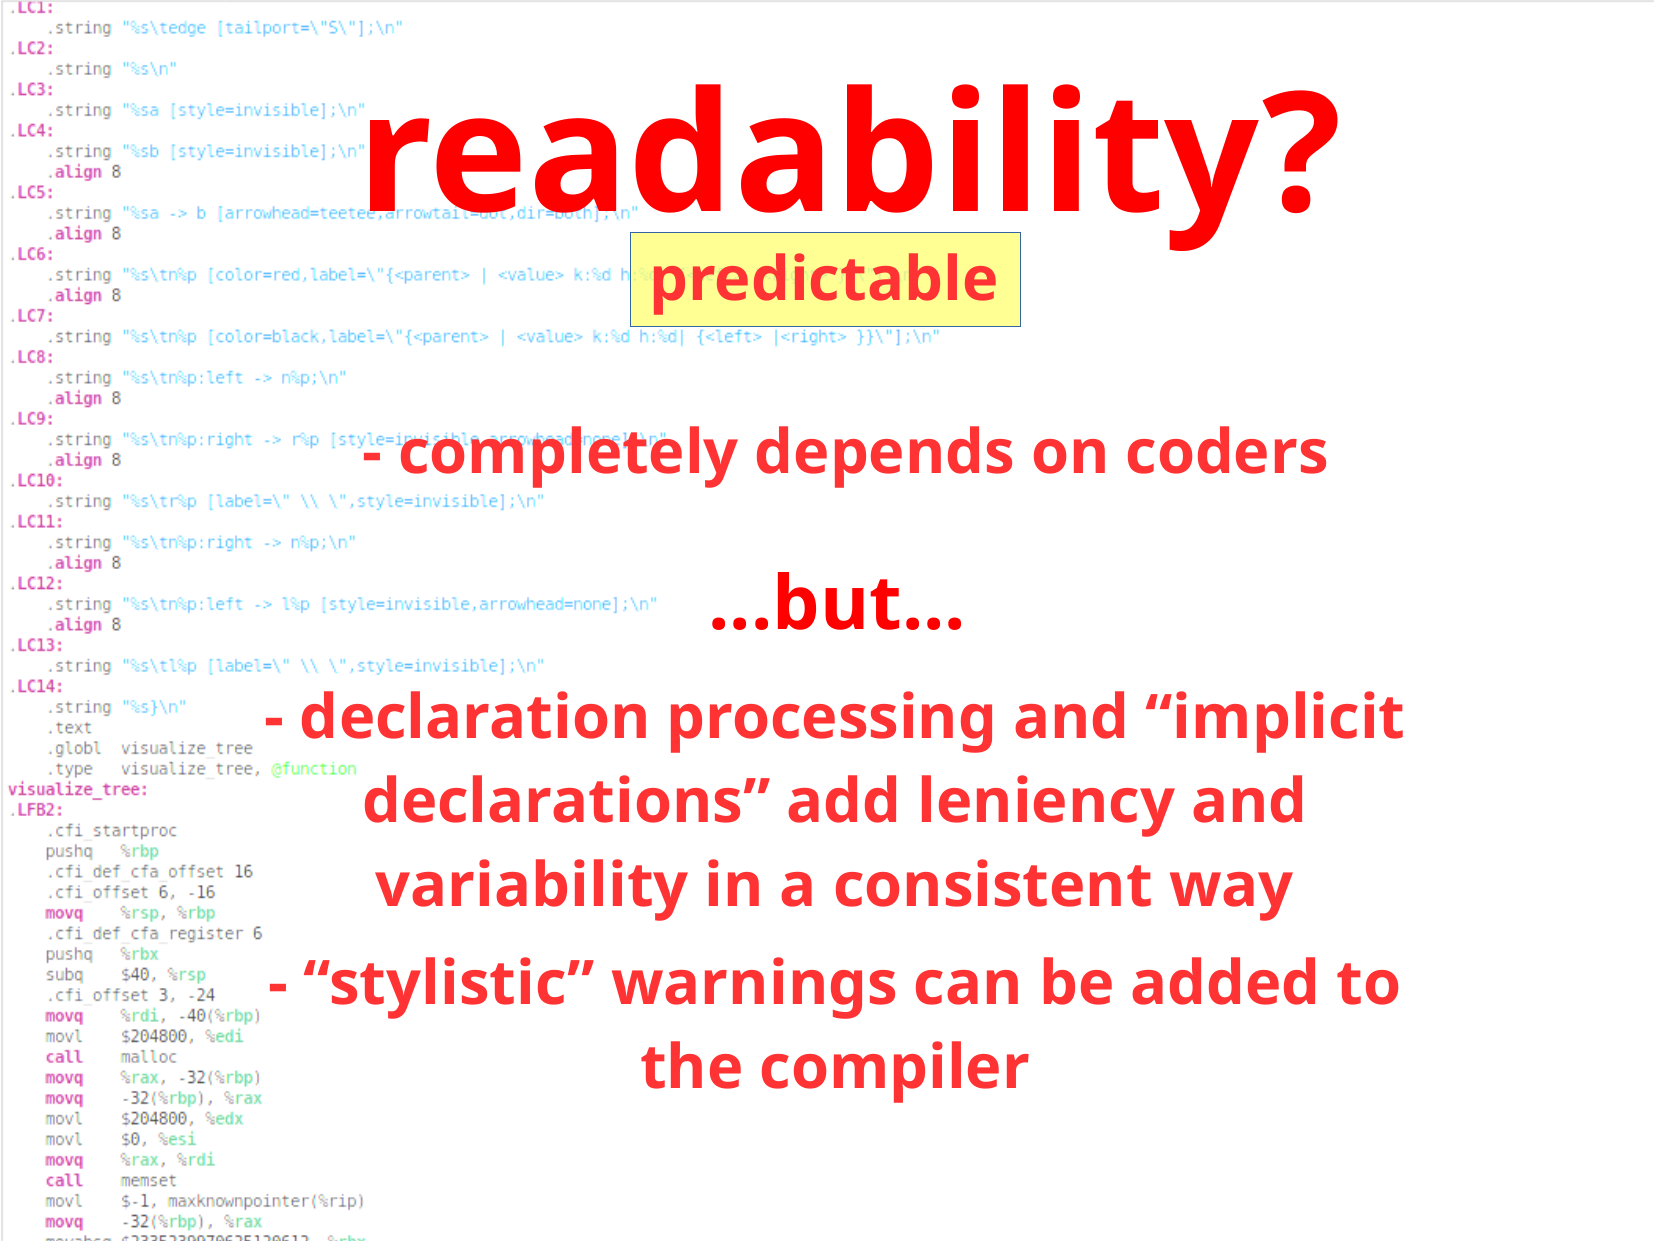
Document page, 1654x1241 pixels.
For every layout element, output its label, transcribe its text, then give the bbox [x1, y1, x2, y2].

text_box predictable [615, 227, 1033, 327]
text_box readability? [308, 25, 1393, 271]
text_box - completely depends on coders [267, 400, 1425, 501]
picture [0, 0, 1654, 1241]
text_box - declaration processing and “implicit declarations” add leniency and variability in a consistent way [196, 665, 1475, 931]
text_box - “stylistic” warnings can be added to the compiler [196, 931, 1475, 1117]
text_box ...but... [693, 542, 982, 661]
